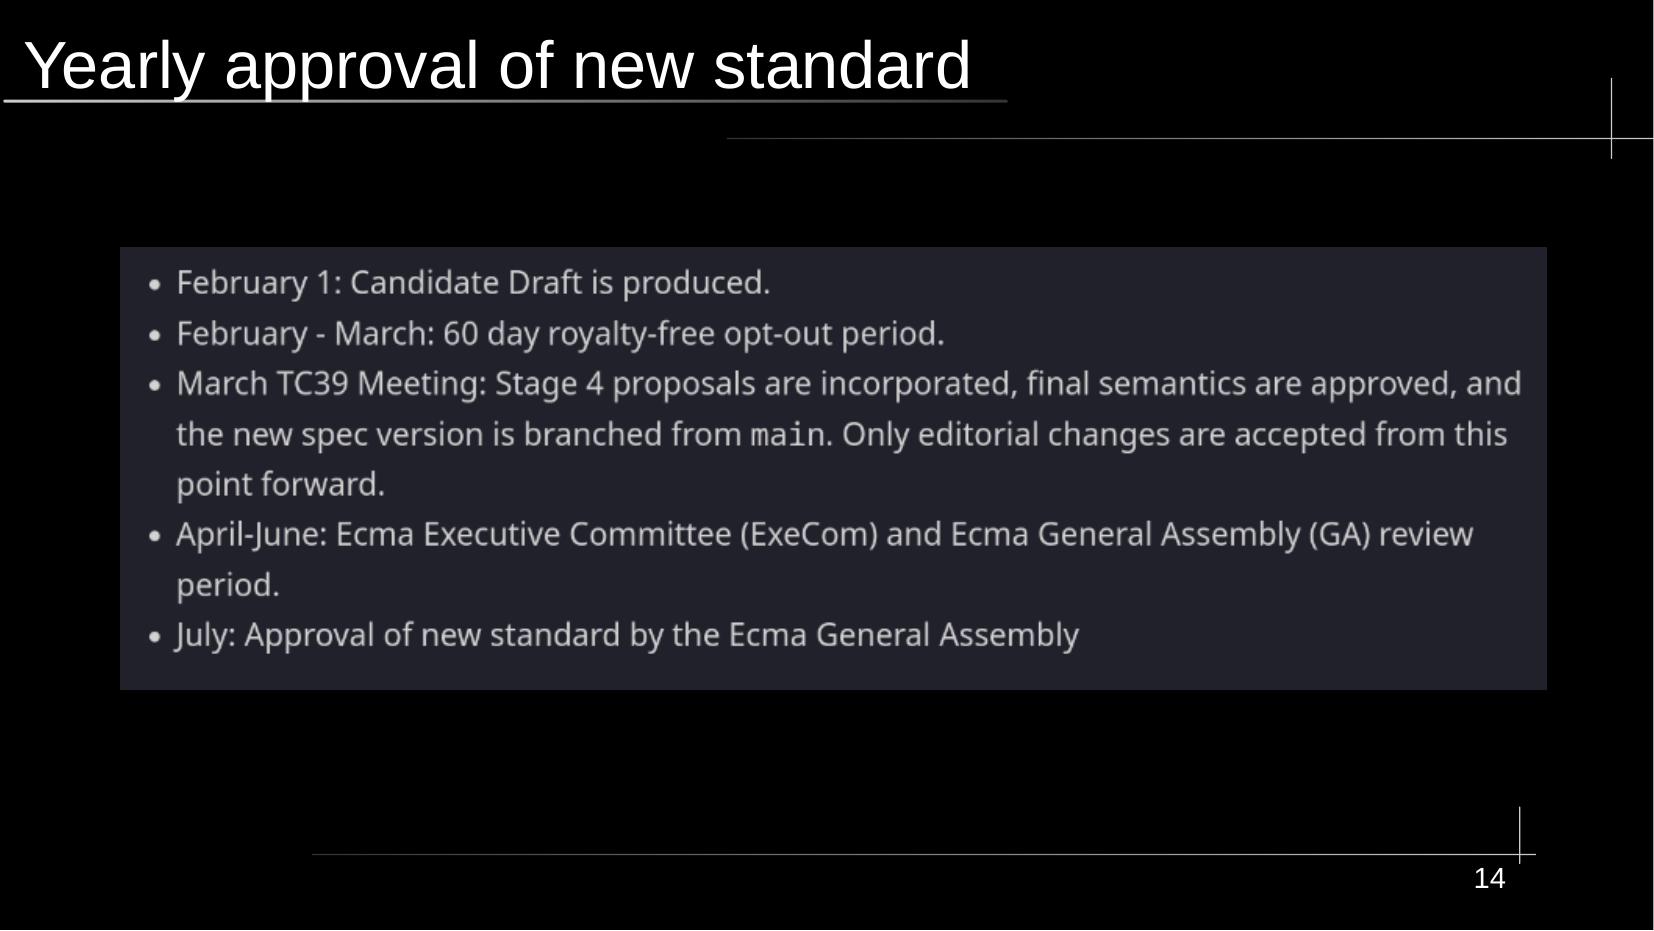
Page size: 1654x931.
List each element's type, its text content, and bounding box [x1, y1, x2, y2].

picture [120, 247, 1547, 690]
title Yearly approval of new standard [23, 11, 1589, 119]
